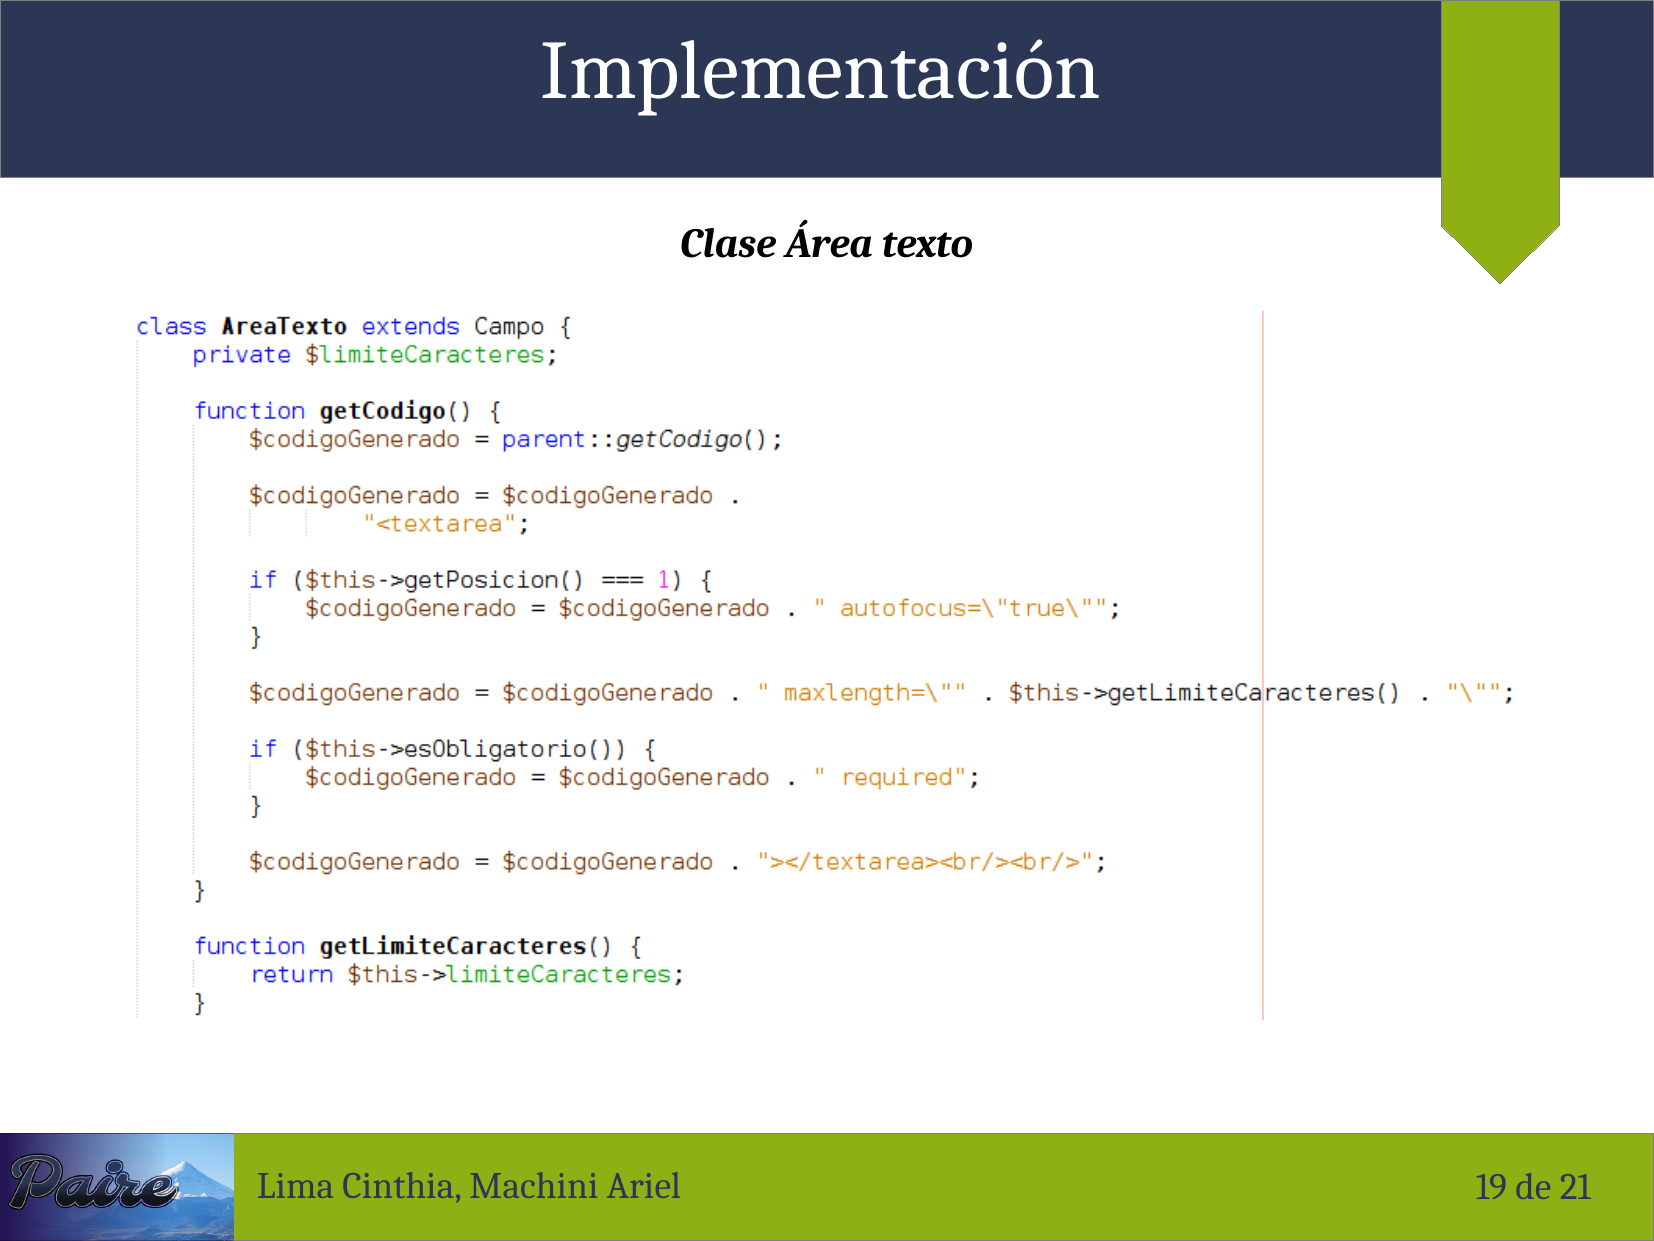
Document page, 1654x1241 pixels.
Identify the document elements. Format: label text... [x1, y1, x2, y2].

text_box <number> de 21 [1452, 1158, 1654, 1241]
text_box Clase Área texto [608, 212, 1046, 296]
text_box Implementación [342, 15, 1300, 130]
picture [132, 311, 1522, 1020]
text_box Lima Cinthia, Machini Ariel [242, 1157, 715, 1217]
text_box [0, 0, 1654, 284]
picture [0, 1133, 234, 1241]
text_box [234, 1133, 1654, 1241]
